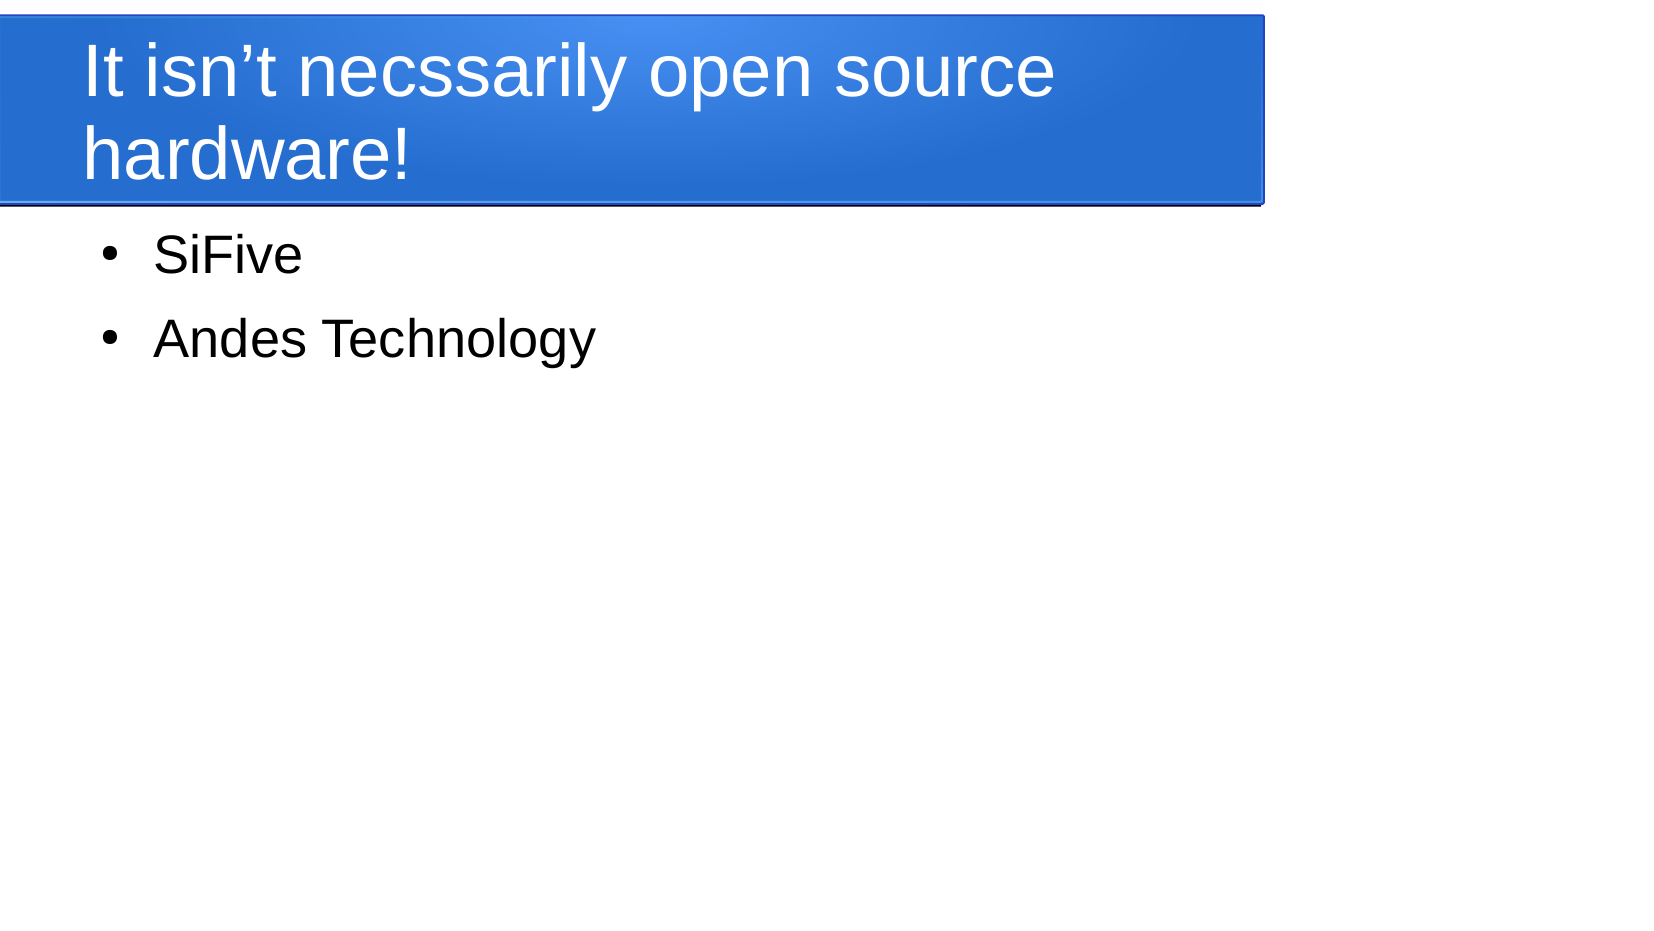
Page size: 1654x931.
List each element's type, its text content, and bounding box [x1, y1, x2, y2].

list SiFive Andes Technology [82, 224, 1571, 764]
title It isn’t necssarily open source hardware! [82, 29, 1235, 196]
